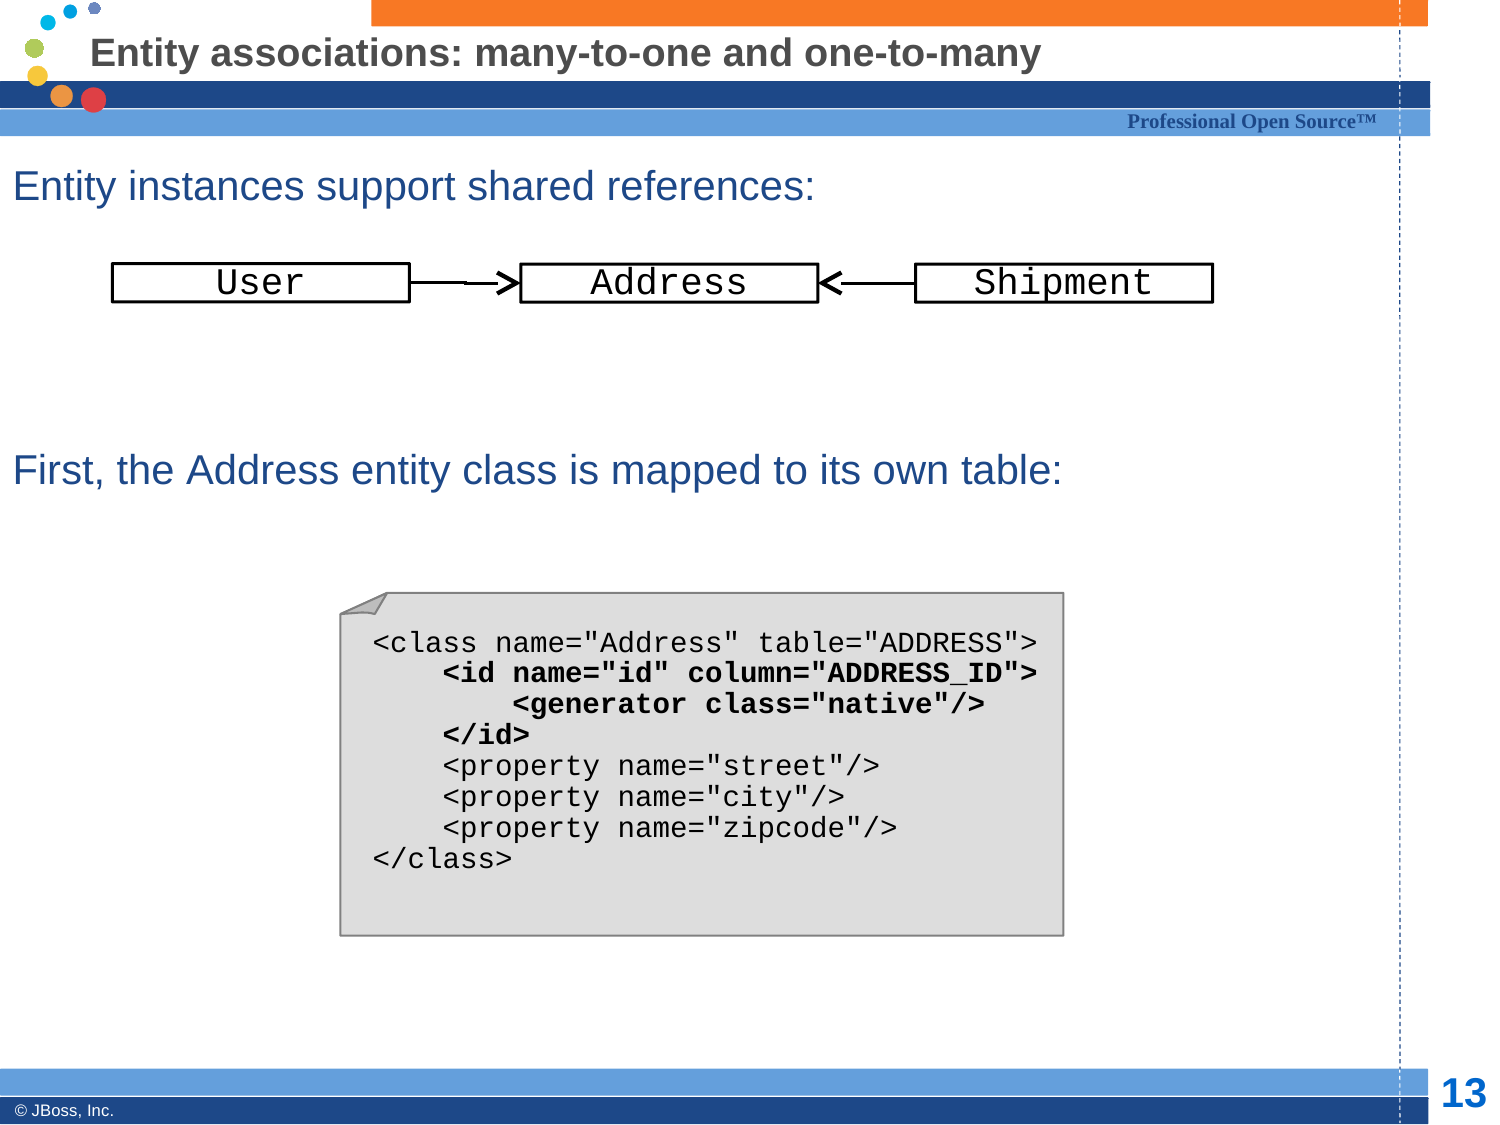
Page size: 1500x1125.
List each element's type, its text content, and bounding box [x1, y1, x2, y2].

text_box [375, 592, 1064, 598]
title Entity associations: many-to-one and one-to-many [75, 20, 1351, 84]
text_box Shipment [915, 264, 1213, 303]
text_box [340, 606, 1064, 936]
list Entity instances support shared references: First, the Address entity class is mapped to its own table: [12, 162, 1388, 1063]
text_box Address [520, 264, 818, 303]
text_box User [112, 263, 410, 302]
text_box <class name="Address" table="ADDRESS"> <id name="id" column="ADDRESS_ID"> <generator class="native"/> </id> <property name="street"/> <property name="city"/> <property name="zipcode"/> </class> [357, 598, 1072, 883]
